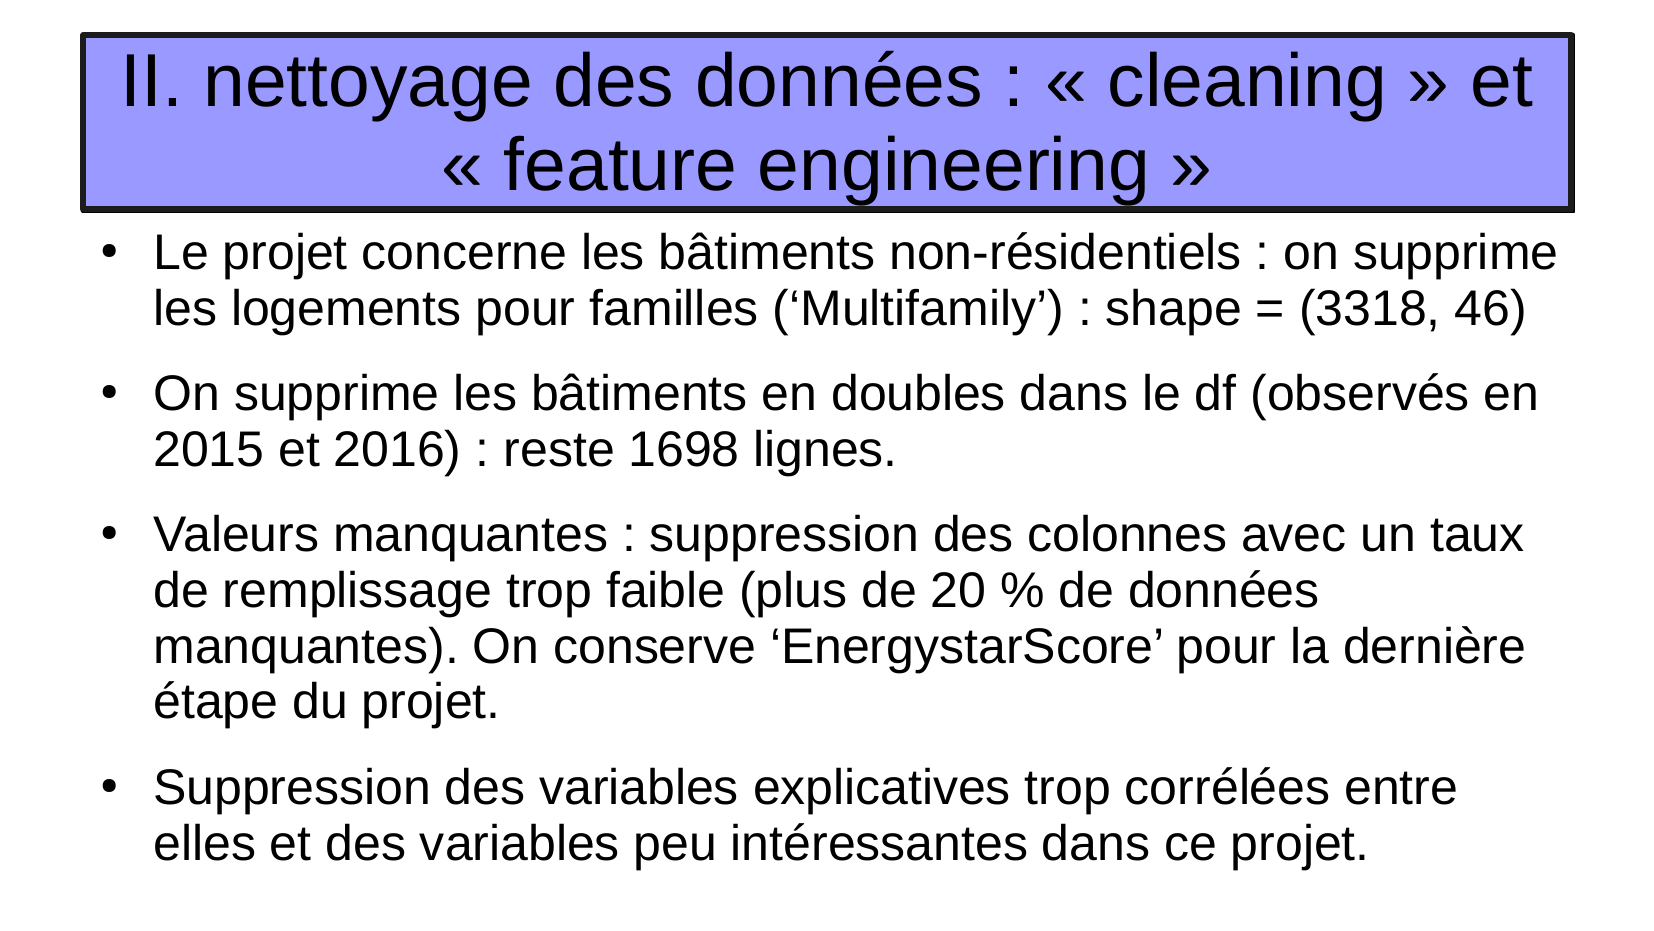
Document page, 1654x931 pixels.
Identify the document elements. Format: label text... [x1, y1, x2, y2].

list Le projet concerne les bâtiments non-résidentiels : on supprime les logements pour familles (‘Multifamily’) : shape = (3318, 46) On supprime les bâtiments en doubles dans le df (observés en 2015 et 2016) : reste 1698 lignes. Valeurs manquantes : suppression des colonnes avec un taux de remplissage trop faible (plus de 20 % de données manquantes). On conserve ‘EnergystarScore’ pour la dernière étape du projet. Suppression des variables explicatives trop corrélées entre elles et des variables peu intéressantes dans ce projet. [82, 224, 1571, 875]
title II. nettoyage des données : « cleaning » et « feature engineering » [83, 35, 1572, 210]
